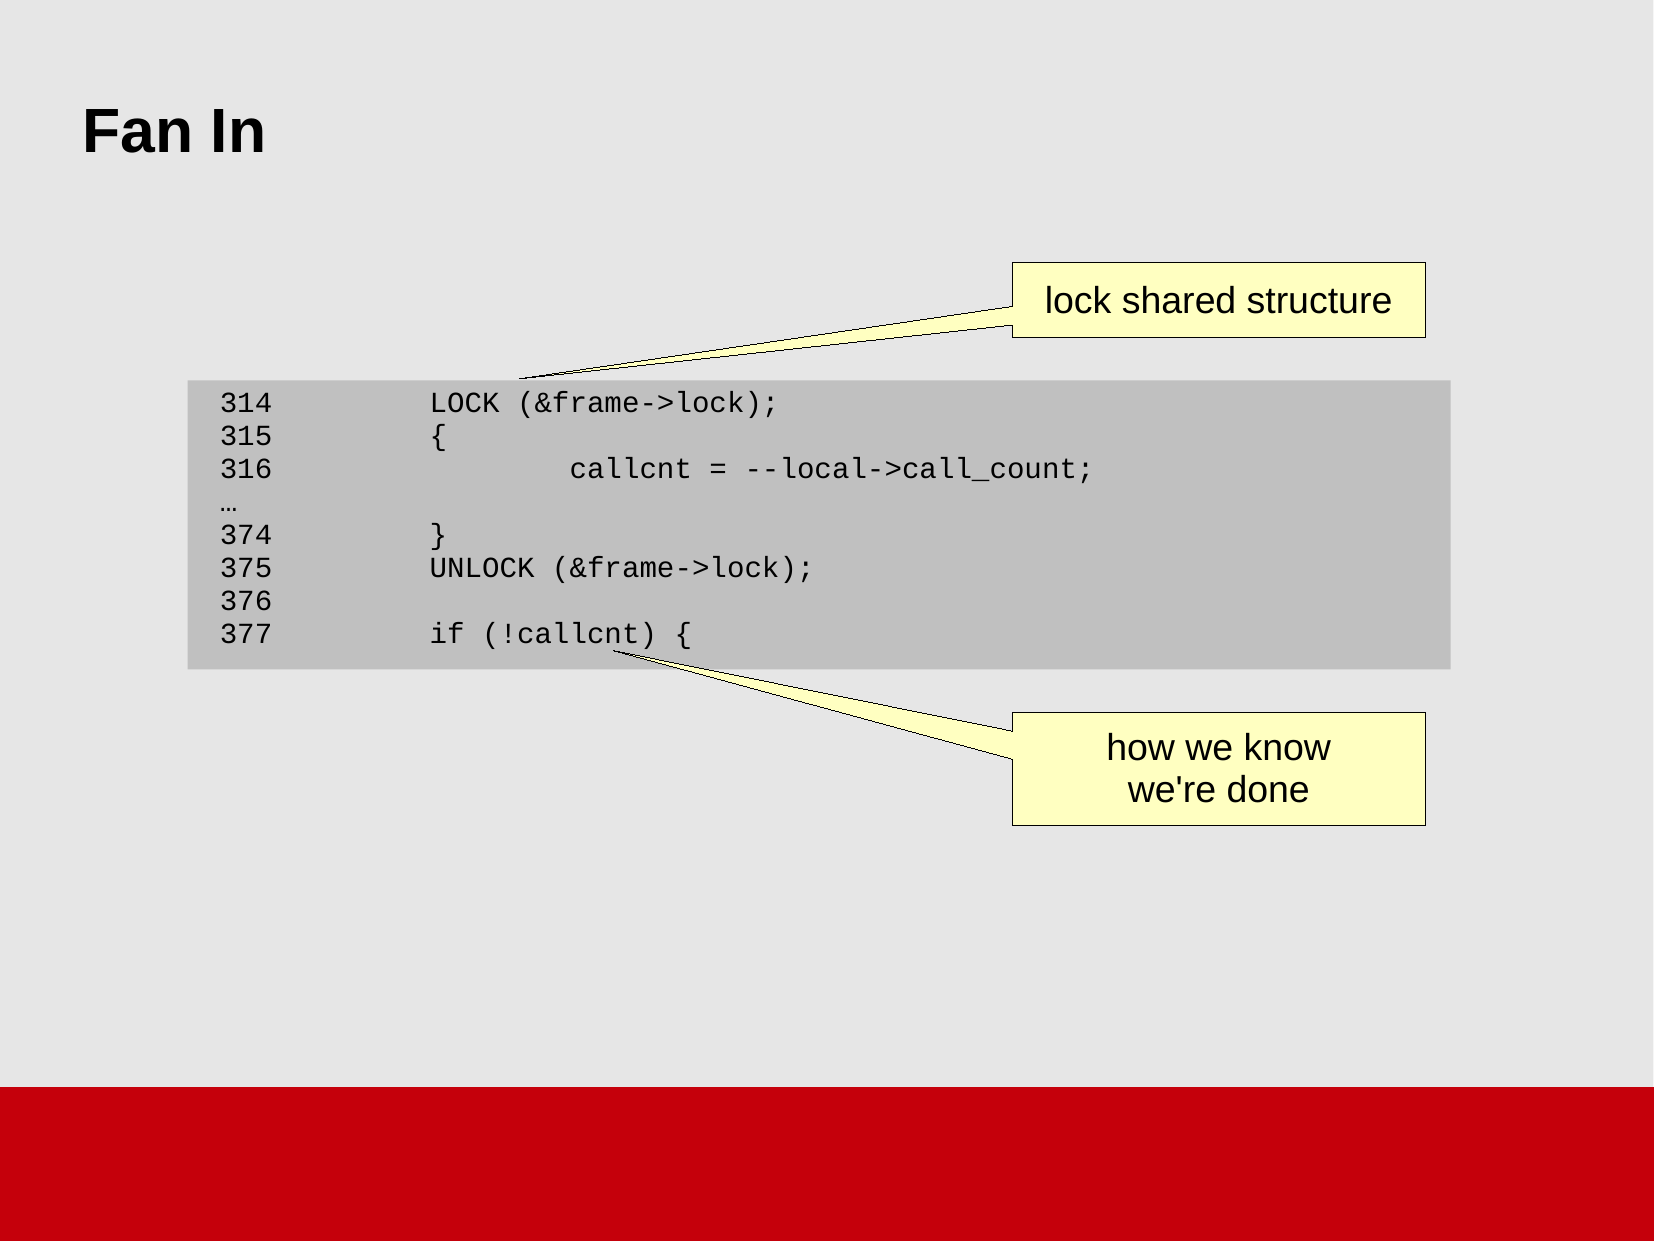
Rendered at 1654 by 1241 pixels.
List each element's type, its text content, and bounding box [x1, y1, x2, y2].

text_box how we know we're done [613, 650, 1426, 826]
text_box lock shared structure [519, 262, 1426, 379]
title Fan In [82, 37, 1571, 226]
text_box 314 LOCK (&frame->lock); 315 { 316 callcnt = --local->call_count; … 374 } 375 UNLOCK (&frame->lock); 376 377 if (!callcnt) { [187, 380, 1451, 670]
